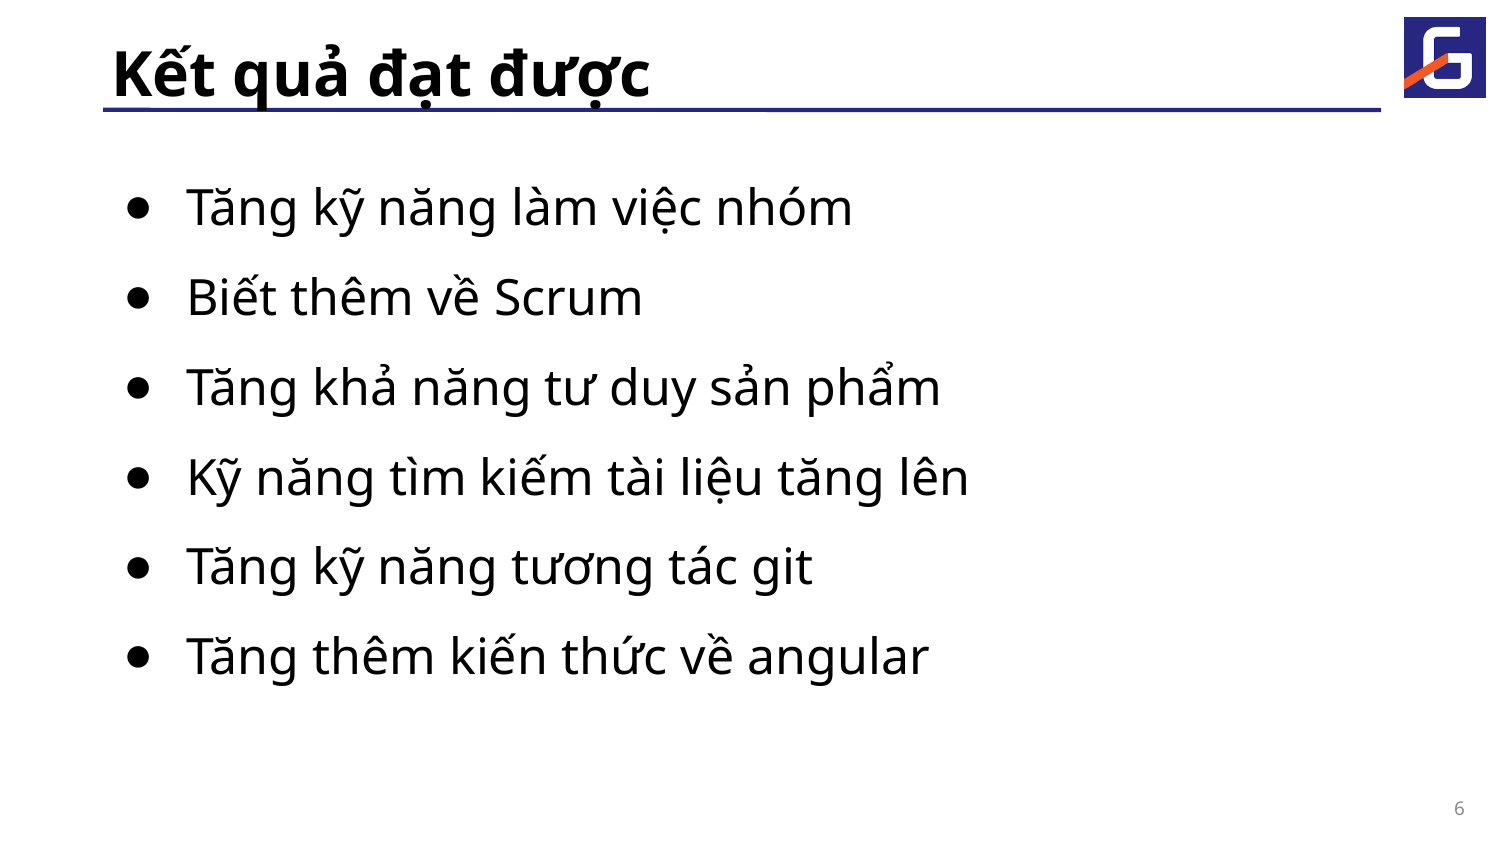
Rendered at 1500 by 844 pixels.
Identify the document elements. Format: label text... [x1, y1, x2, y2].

picture [1404, 17, 1486, 98]
list Tăng kỹ năng làm việc nhóm Biết thêm về Scrum Tăng khả năng tư duy sản phẩm Kỹ năng tìm kiếm tài liệu tăng lên Tăng kỹ năng tương tác git Tăng thêm kiến thức về angular [96, 151, 1449, 786]
title Kết quả đạt được [96, 28, 1449, 122]
slide_number <number> [1389, 777, 1480, 842]
